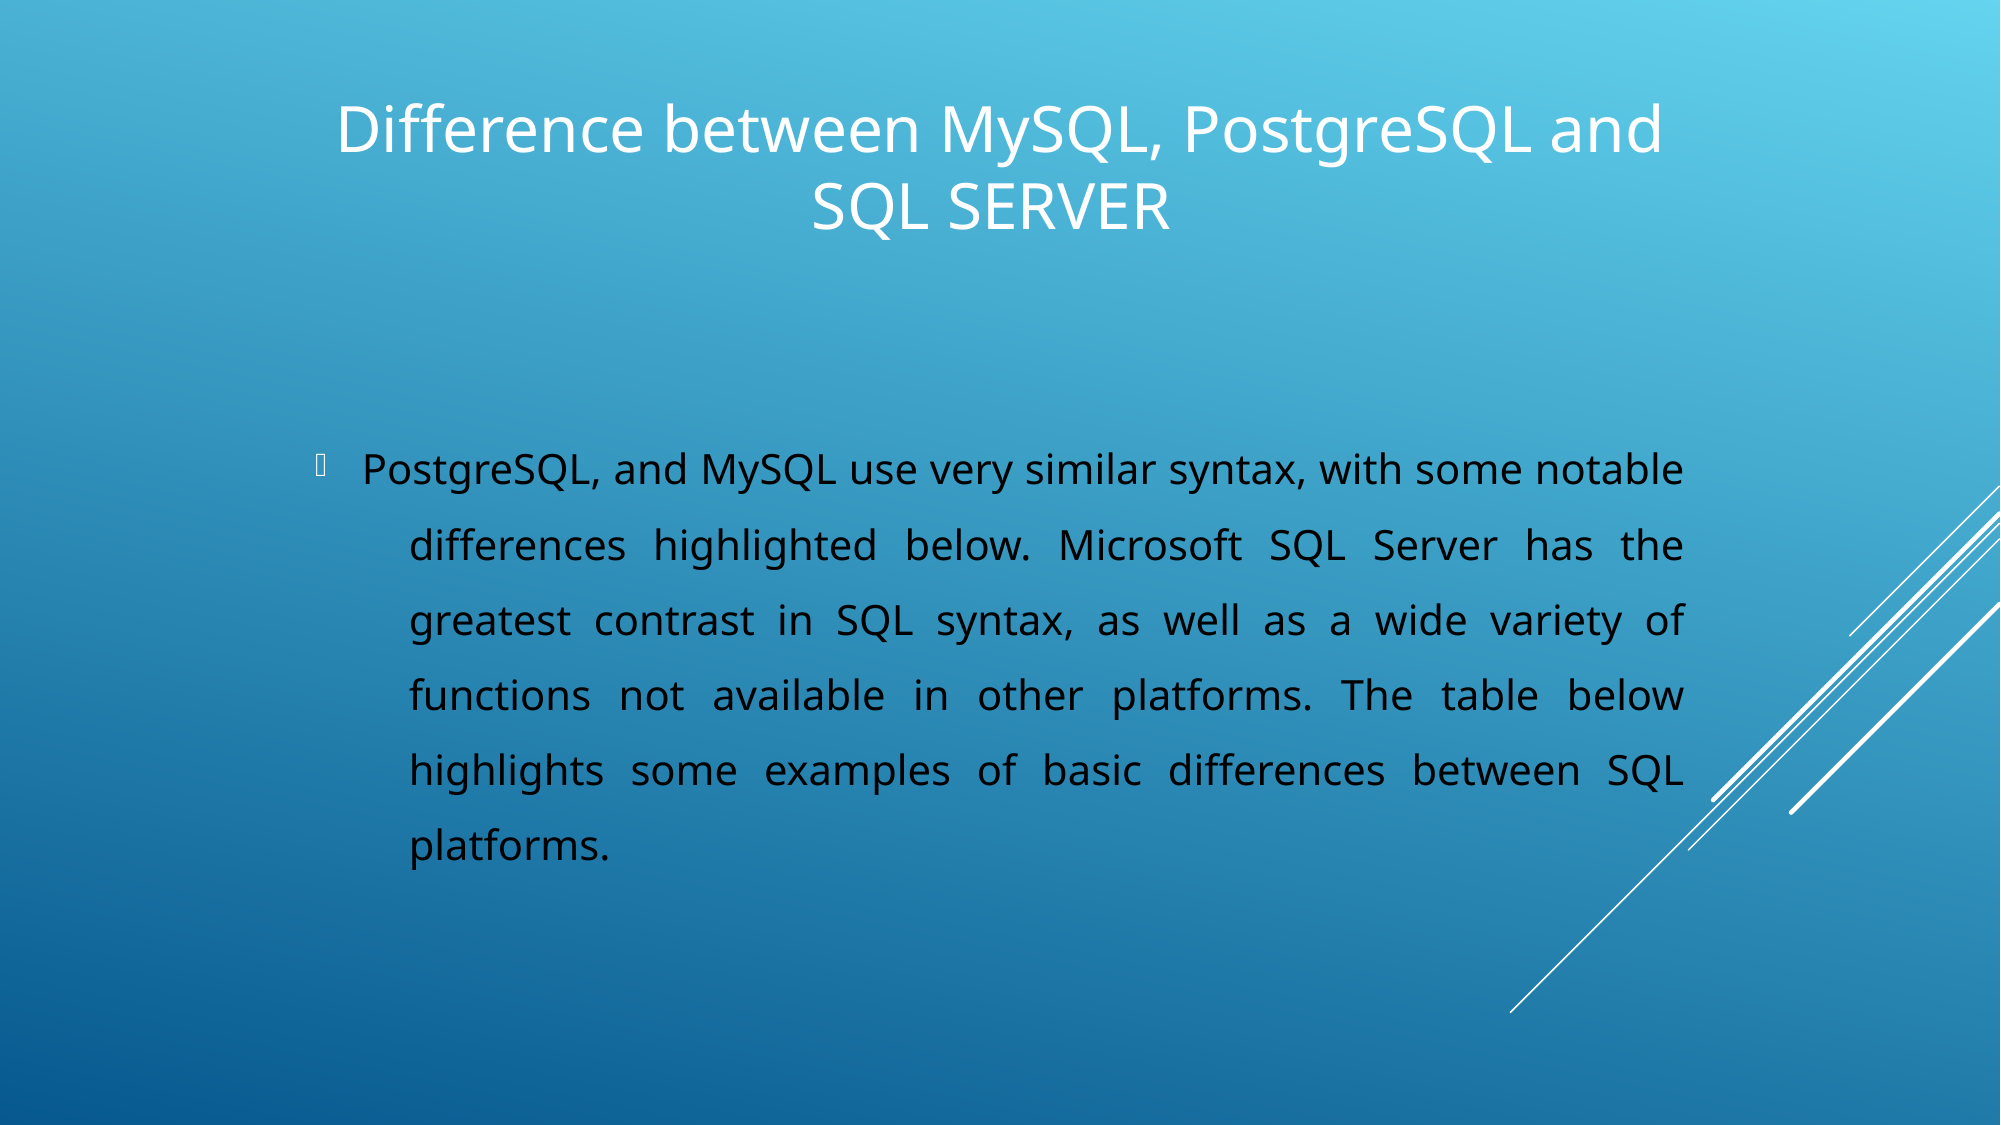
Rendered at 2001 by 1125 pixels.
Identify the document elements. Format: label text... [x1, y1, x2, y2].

title Difference between MySQL, PostgreSQL and SQL SERVER [300, 79, 1701, 328]
list PostgreSQL, and MySQL use very similar syntax, with some notable differences highlighted below. Microsoft SQL Server has the greatest contrast in SQL syntax, as well as a wide variety of functions not available in other platforms. The table below highlights some examples of basic differences between SQL platforms. [300, 346, 1701, 940]
